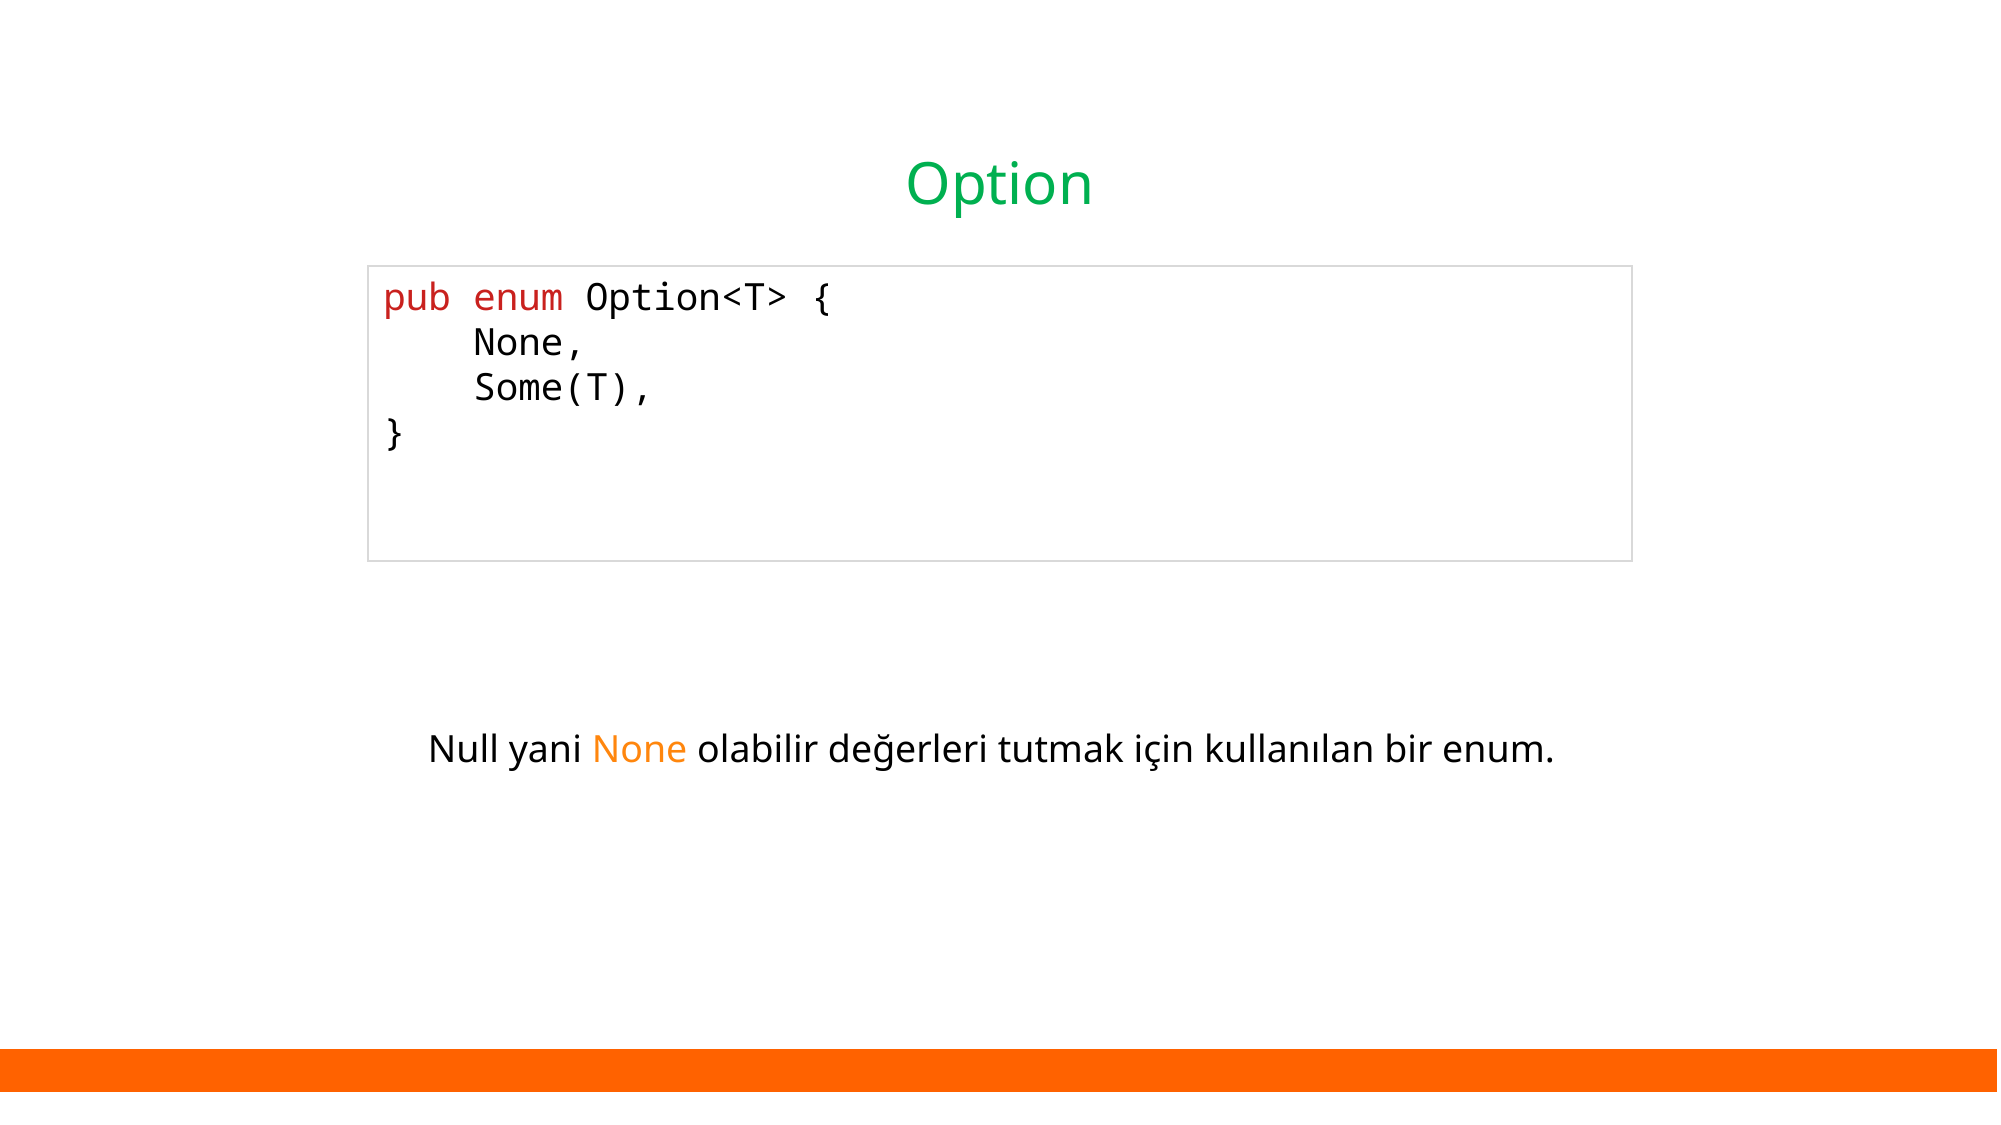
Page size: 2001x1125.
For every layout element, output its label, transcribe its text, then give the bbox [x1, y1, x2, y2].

text_box Null yani None olabilir değerleri tutmak için kullanılan bir enum. [413, 715, 1587, 941]
text_box [0, 1049, 1997, 1092]
text_box pub enum Option<T> { None, Some(T), } [368, 265, 1632, 562]
list Option [420, 146, 1580, 237]
